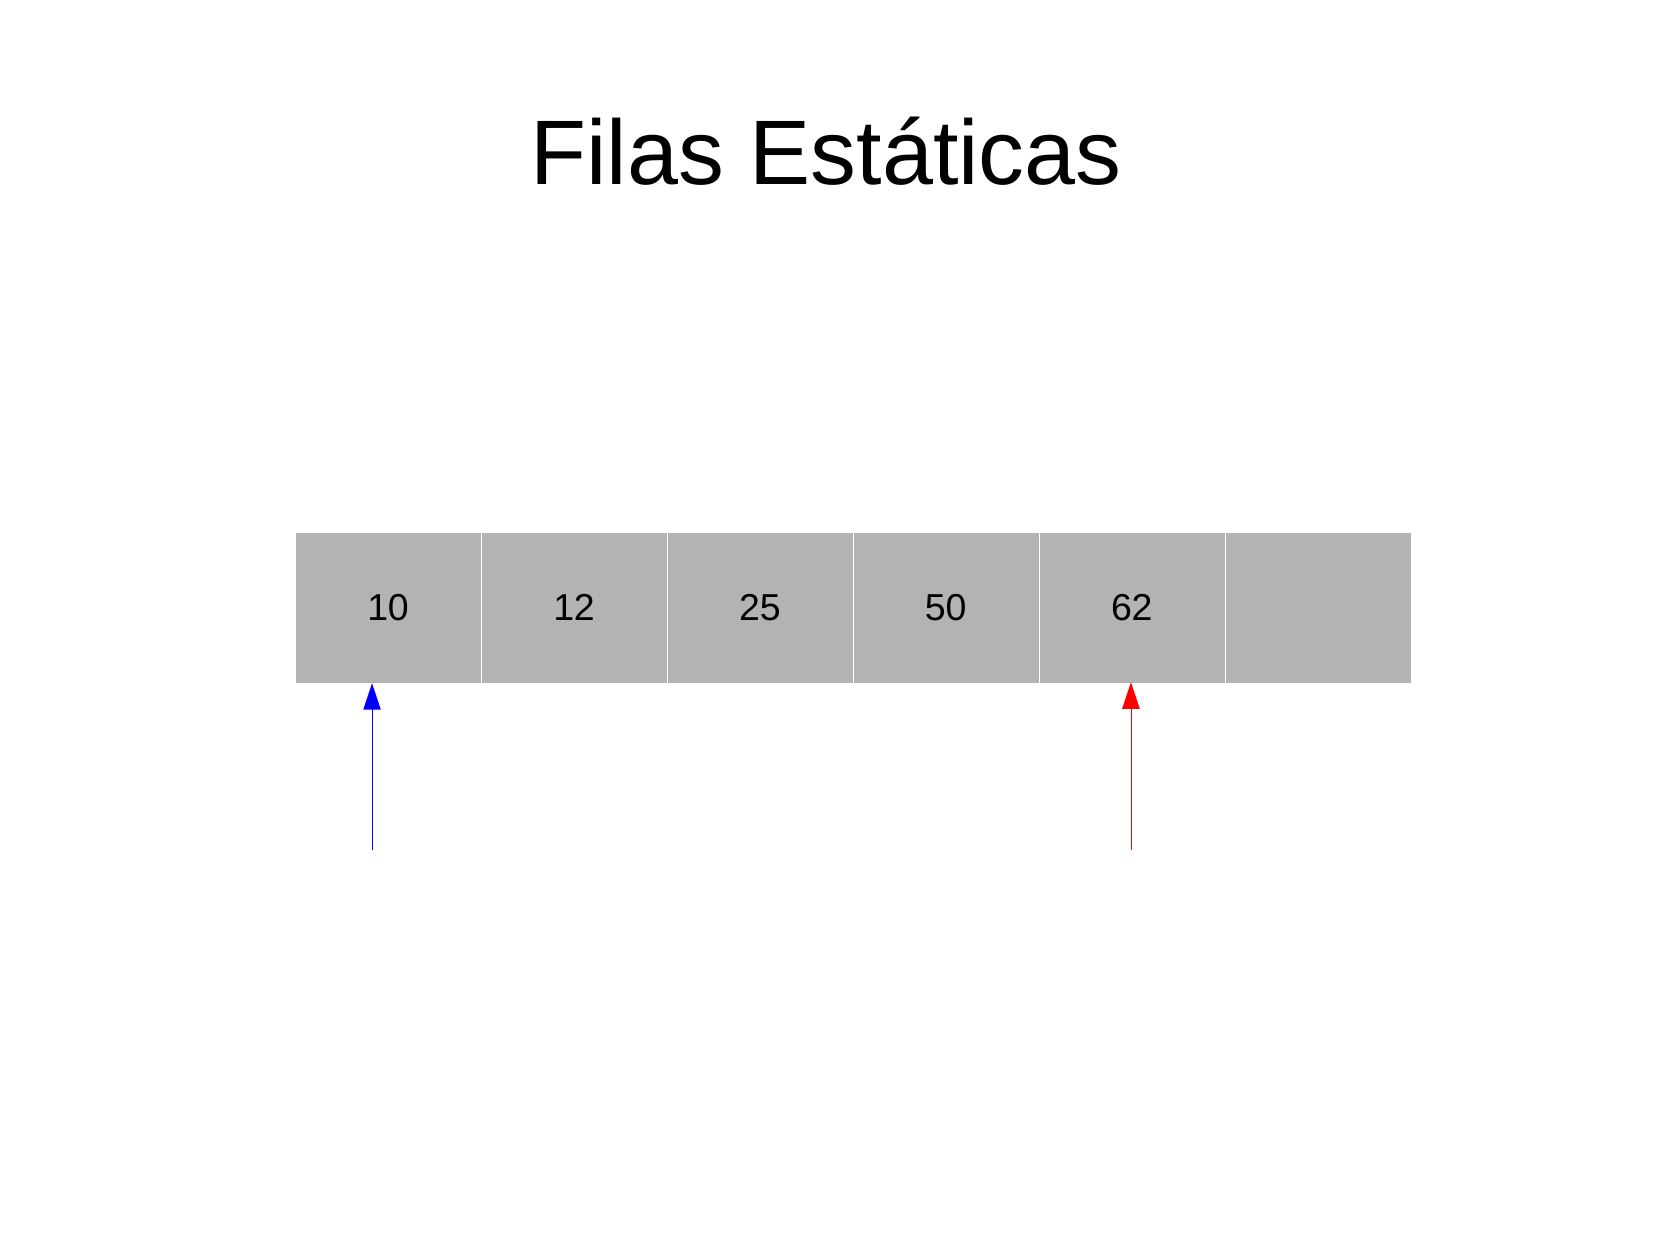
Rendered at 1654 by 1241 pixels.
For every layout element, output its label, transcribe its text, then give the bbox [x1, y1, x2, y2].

table_header 62 [1040, 533, 1225, 683]
table_header 12 [482, 533, 667, 683]
table_header 10 [296, 533, 481, 683]
table_header 50 [854, 533, 1039, 683]
title Filas Estáticas [82, 49, 1571, 257]
table_header [1226, 533, 1411, 683]
table_header 25 [668, 533, 853, 683]
